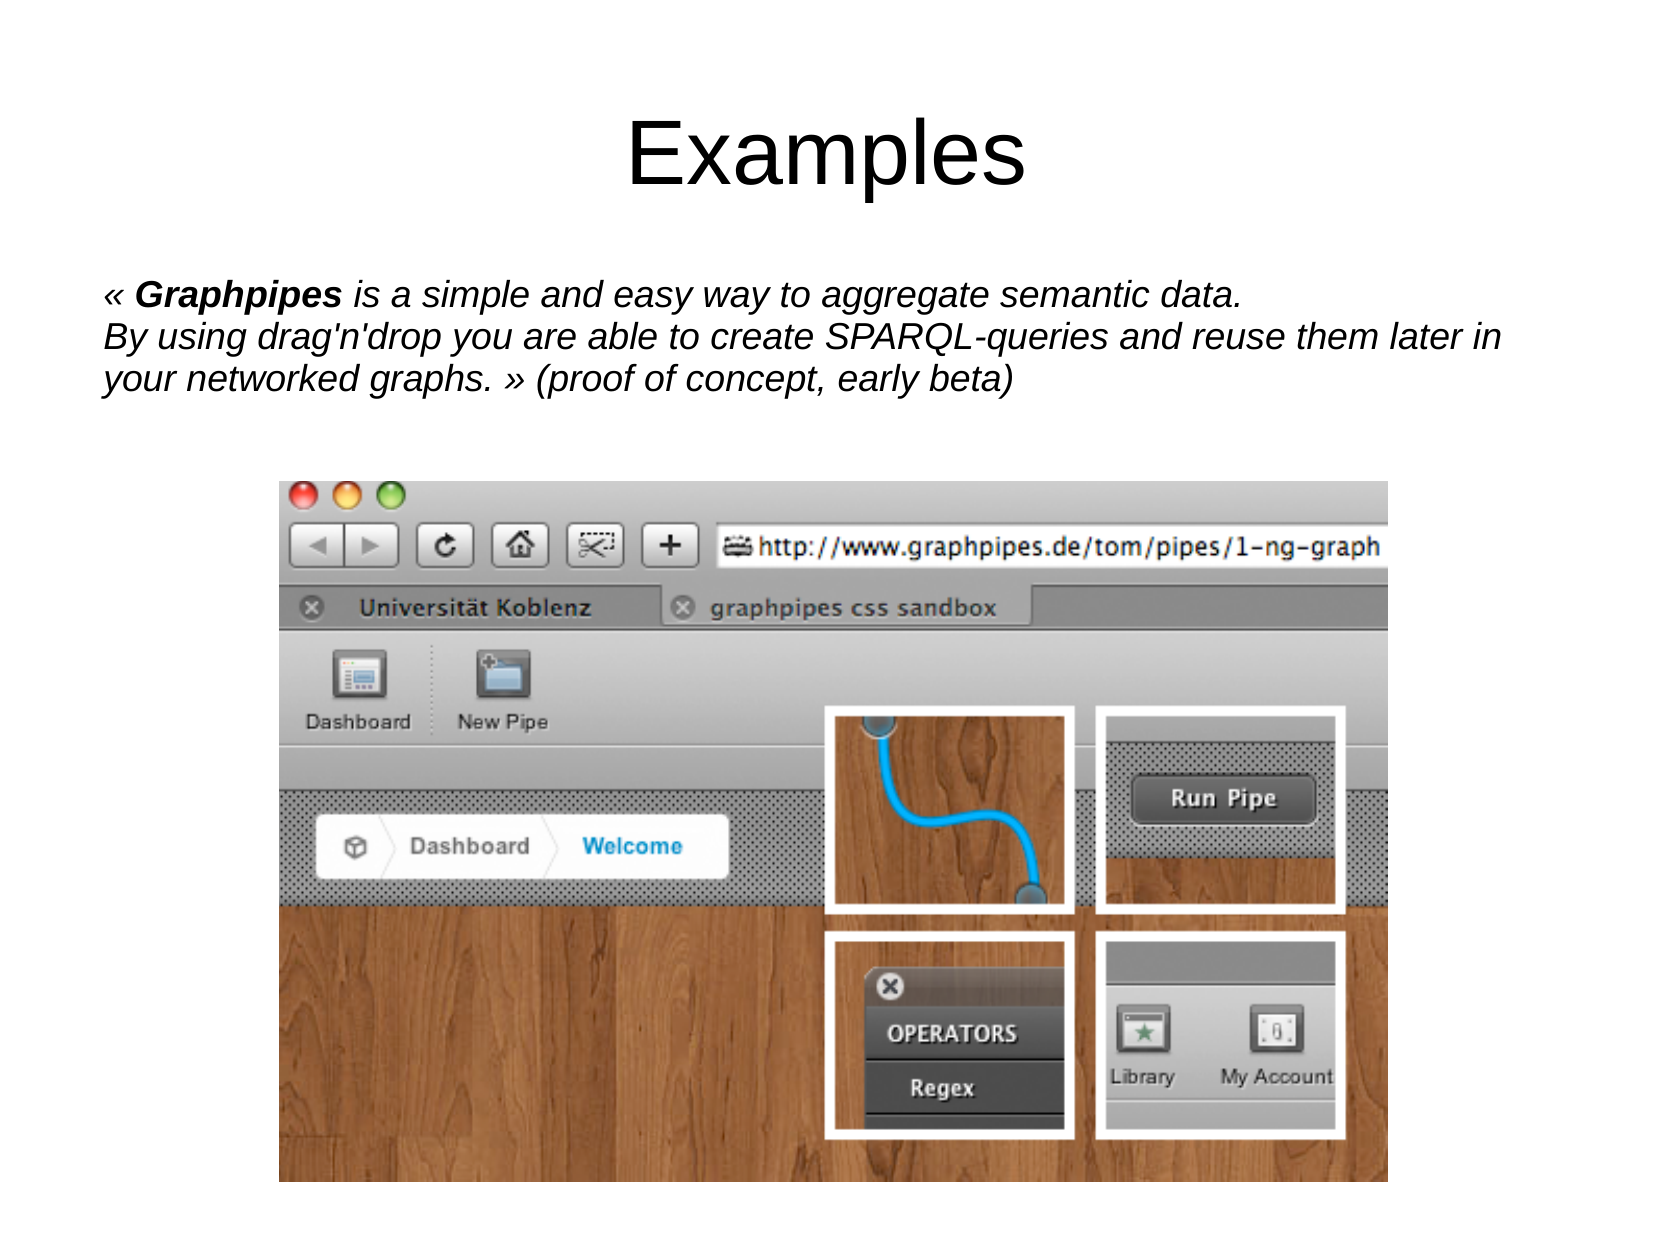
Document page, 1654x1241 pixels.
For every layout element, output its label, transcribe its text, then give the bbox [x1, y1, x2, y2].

text_box « Graphpipes is a simple and easy way to aggregate semantic data. By using drag'n'drop you are able to create SPARQL-queries and reuse them later in your networked graphs. » (proof of concept, early beta) [88, 265, 1595, 410]
title Examples [82, 56, 1571, 250]
picture [279, 481, 1388, 1182]
